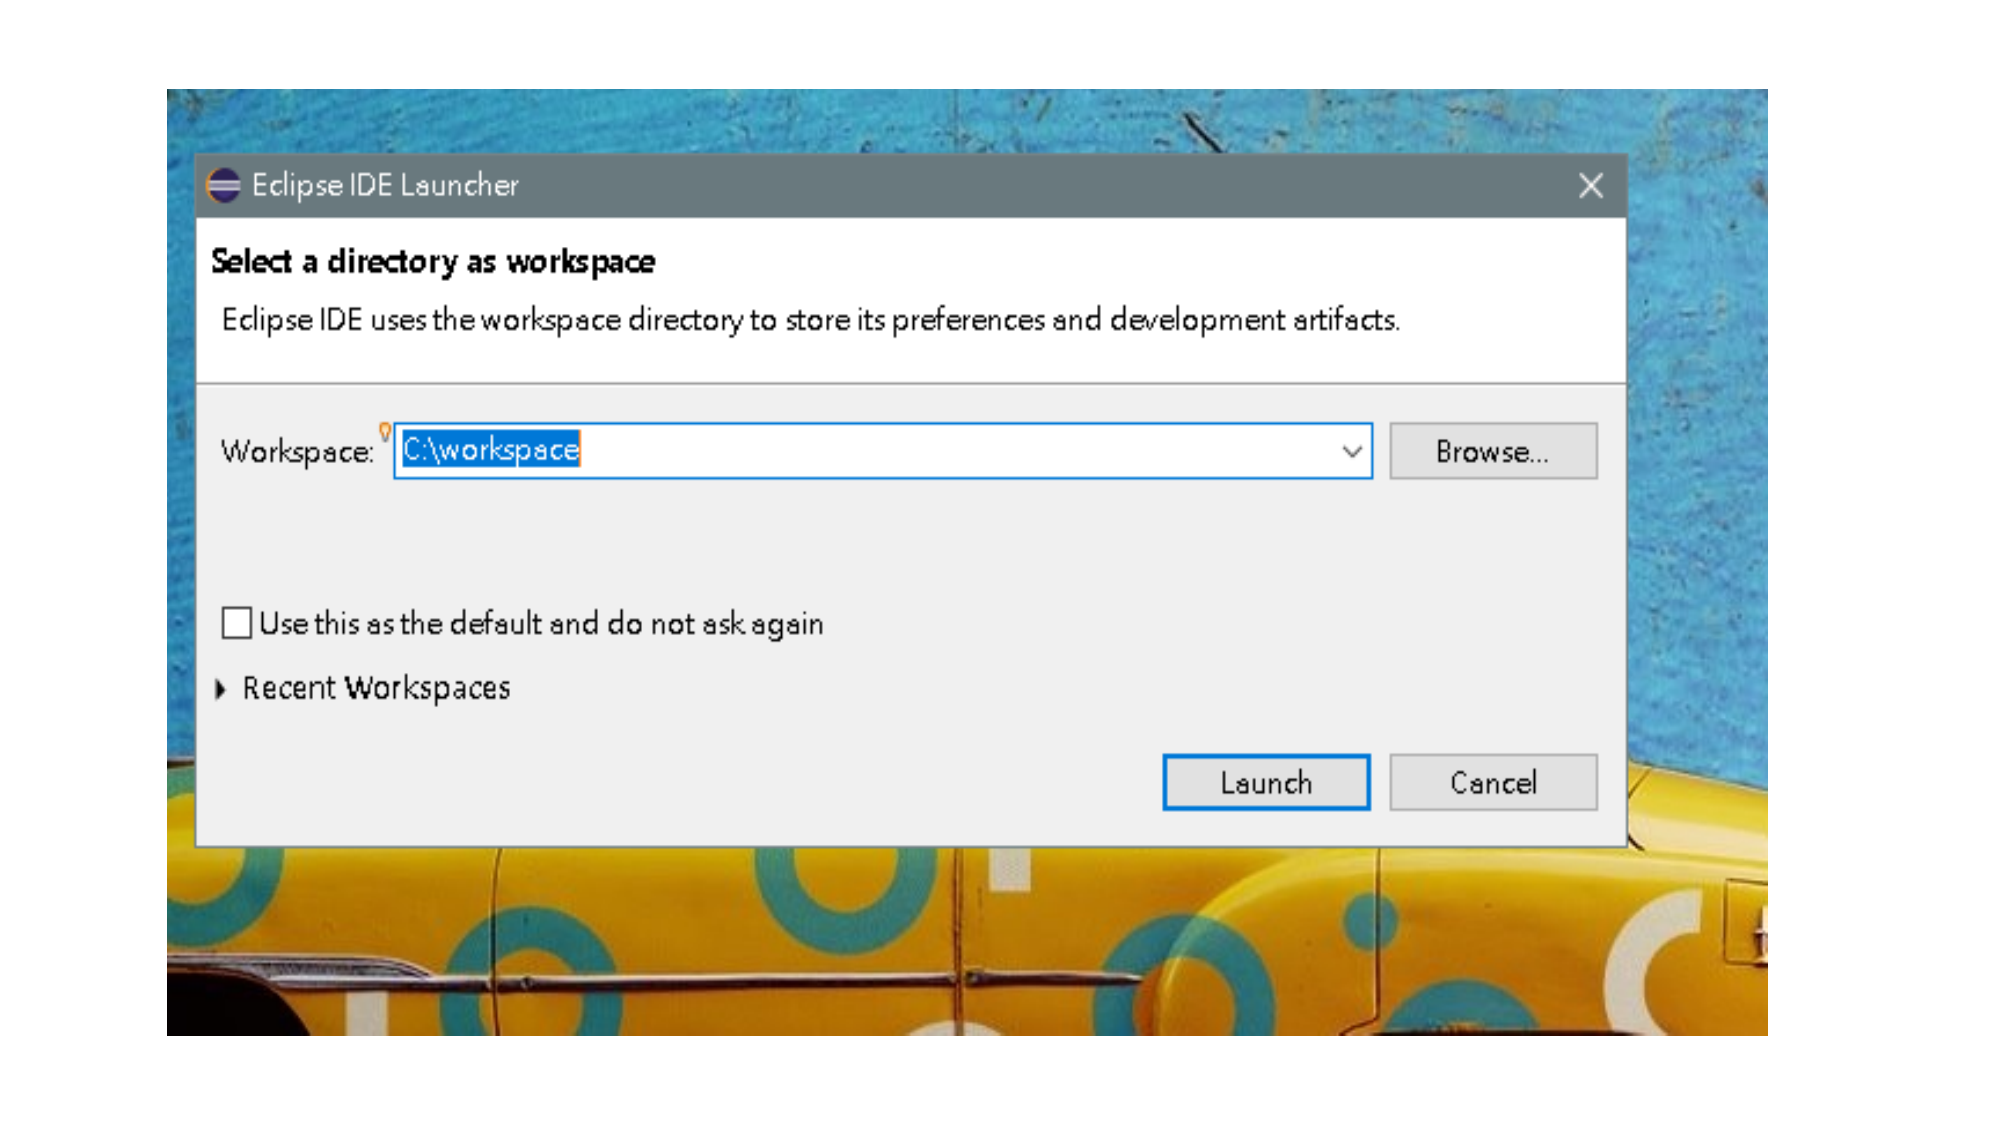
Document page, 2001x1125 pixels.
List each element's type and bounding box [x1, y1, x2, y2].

picture [167, 89, 1768, 1036]
